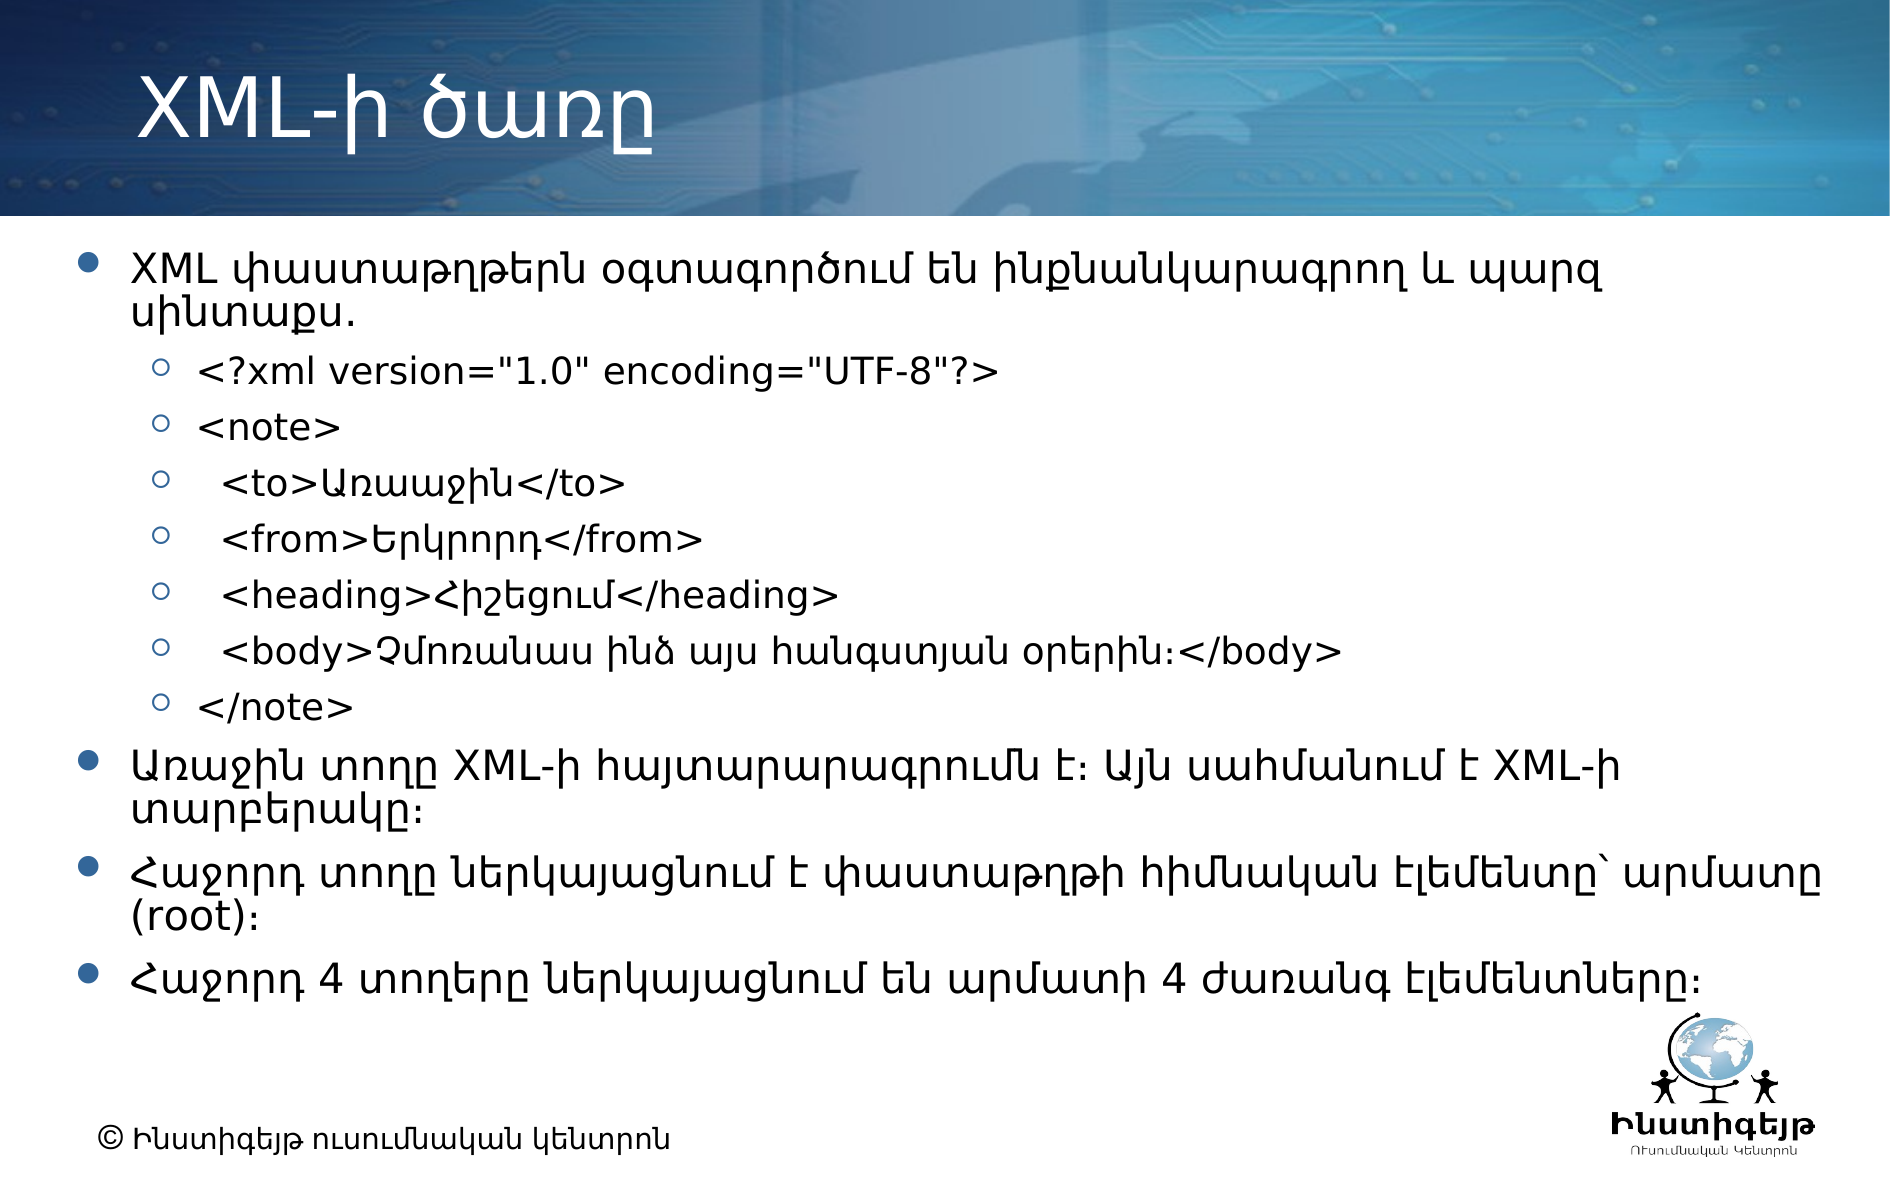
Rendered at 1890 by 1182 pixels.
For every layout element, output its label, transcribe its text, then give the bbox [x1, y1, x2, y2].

picture [1612, 1052, 1815, 1157]
picture [0, 0, 1890, 216]
text_box XML-ի ծառը [135, 82, 1798, 86]
list XML փաստաթղթերն օգտագործում են ինքնանկարագրող և պարզ սինտաքս․ <?xml version="1.0" encoding="UTF-8"?> <note> <to>Առաաջին</to> <from>Երկրորդ</from> <heading>Հիշեցում</heading> <body>Չմոռանաս ինձ այս հանգստյան օրերին։</body> </note> Առաջին տողը XML-ի հայտարարագրումն է։ Այն սահմանում է XML-ի տարբերակը։ Հաջորդ տողը ներկայացնում է փաստաթղթի հիմնական էլեմենտը՝ արմատը (root)։ Հաջորդ 4 տողերը ներկայացնում են արմատի 4 ժառանգ էլեմենտները։ [75, 248, 1838, 274]
